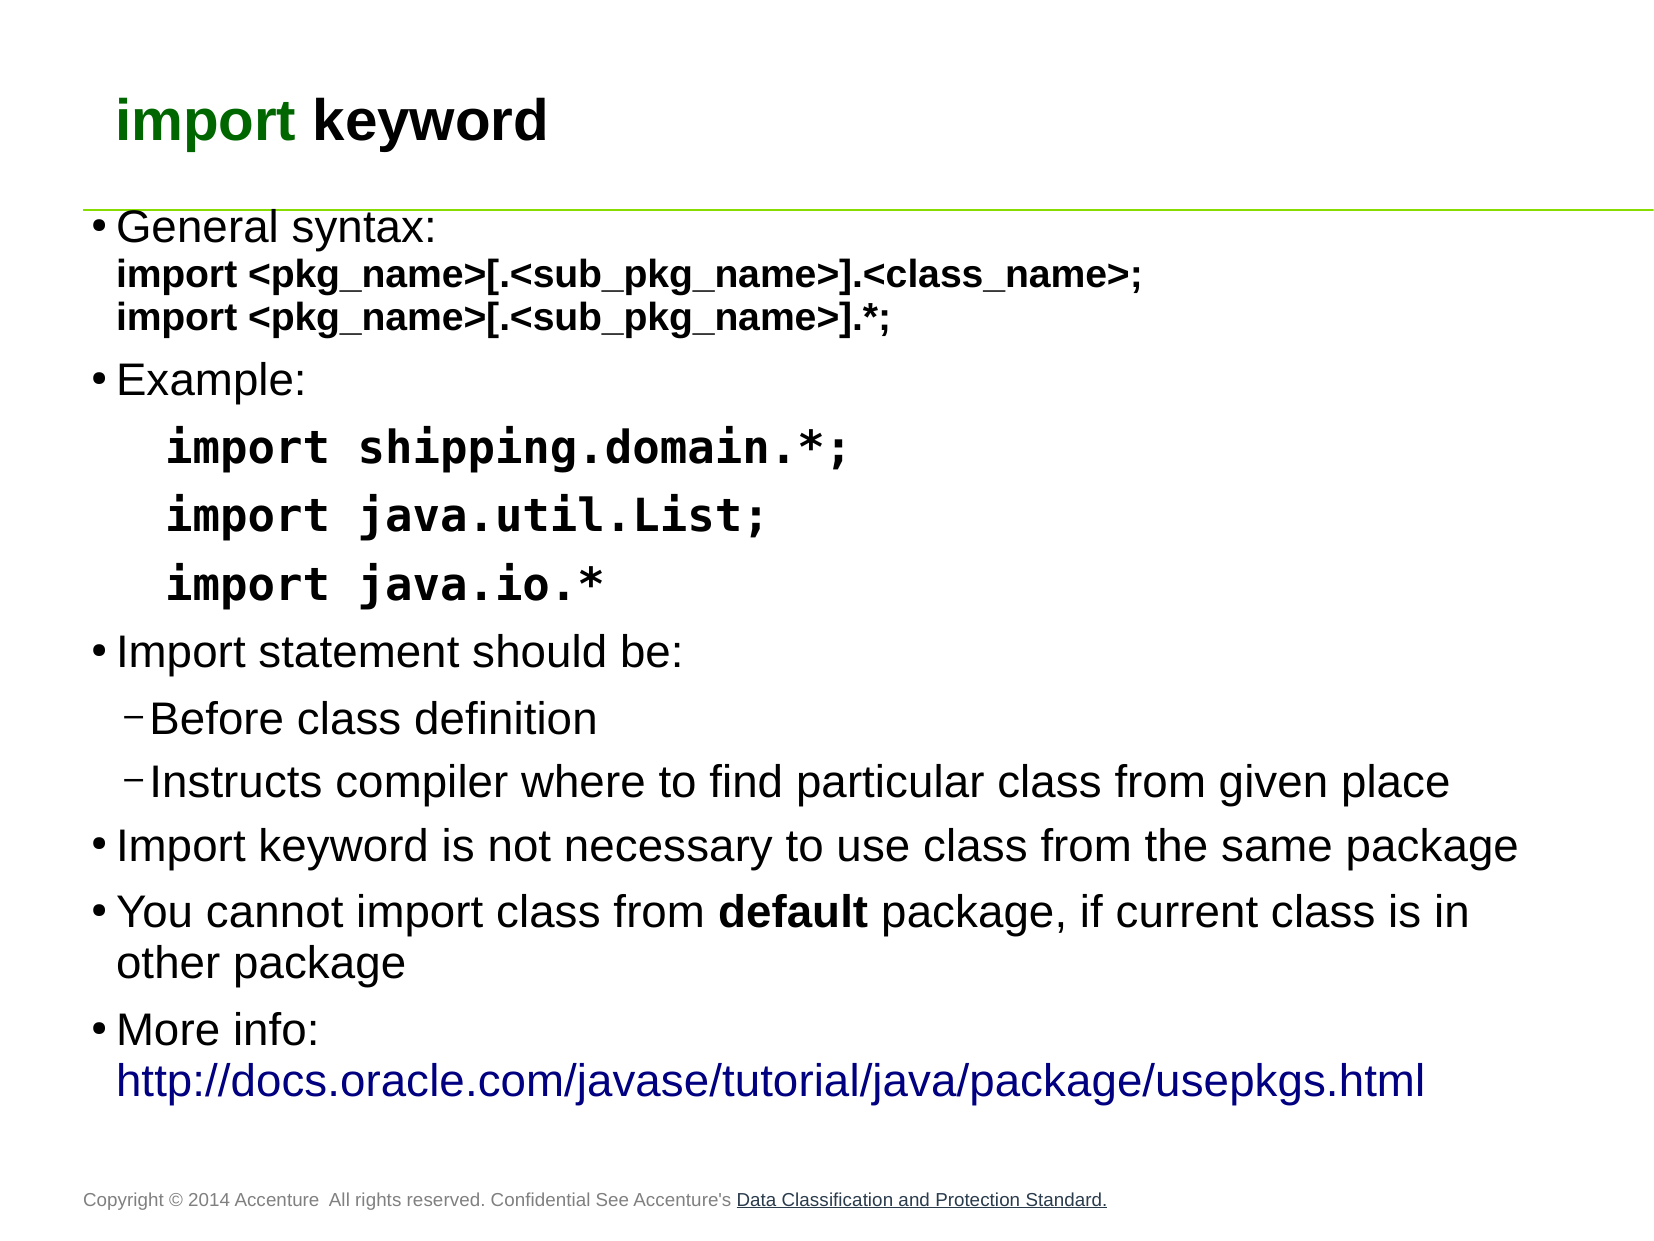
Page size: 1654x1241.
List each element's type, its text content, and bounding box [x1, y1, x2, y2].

title import keyword [82, 39, 1571, 201]
list General syntax: import <pkg_name>[.<sub_pkg_name>].<class_name>; import <pkg_name>[.<sub_pkg_name>].*; Example: import shipping.domain.*; import java.util.List; import java.io.* Import statement should be: Before class definition Instructs compiler where to find particular class from given place Import keyword is not necessary to use class from the same package You cannot import class from default package, if current class is in other package More info: http://docs.oracle.com/javase/tutorial/java/package/usepkgs.html [82, 200, 1538, 1158]
